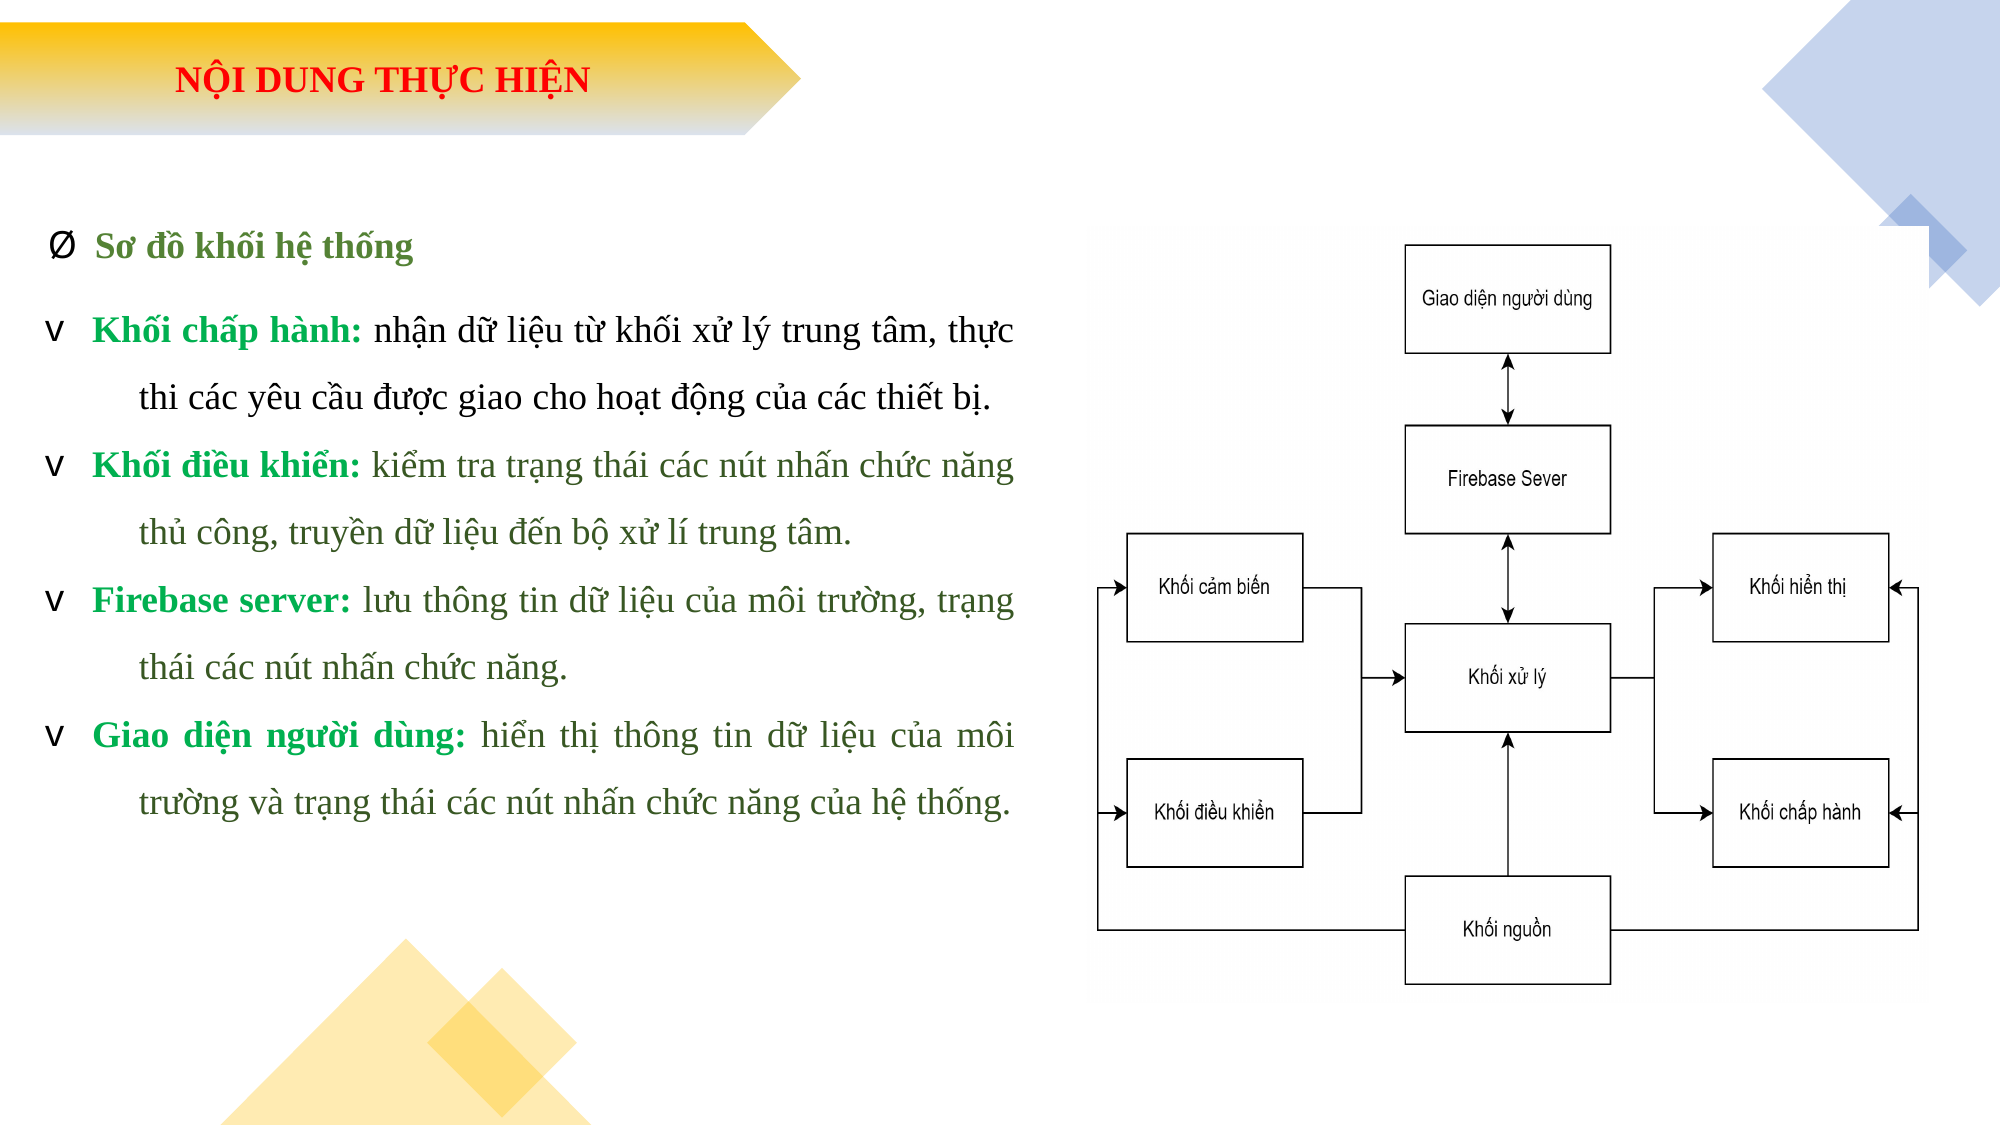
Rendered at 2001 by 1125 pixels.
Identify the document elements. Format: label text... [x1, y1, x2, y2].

text_box Khối chấp hành: nhận dữ liệu từ khối xử lý trung tâm, thực thi các yêu cầu được giao cho hoạt động của các thiết bị. Khối điều khiển: kiểm tra trạng thái các nút nhấn chức năng thủ công, truyền dữ liệu đến bộ xử lí trung tâm. Firebase server: lưu thông tin dữ liệu của môi trường, trạng thái các nút nhấn chức năng. Giao diện người dùng: hiển thị thông tin dữ liệu của môi trường và trạng thái các nút nhấn chức năng của hệ thống. [30, 275, 1030, 830]
text_box Sơ đồ khối hệ thống [32, 213, 443, 275]
picture [1086, 226, 1929, 1003]
text_box [0, 22, 802, 136]
text_box [1761, 0, 2000, 307]
text_box [220, 938, 592, 1125]
text_box NỘI DUNG THỰC HIỆN [30, 47, 736, 109]
